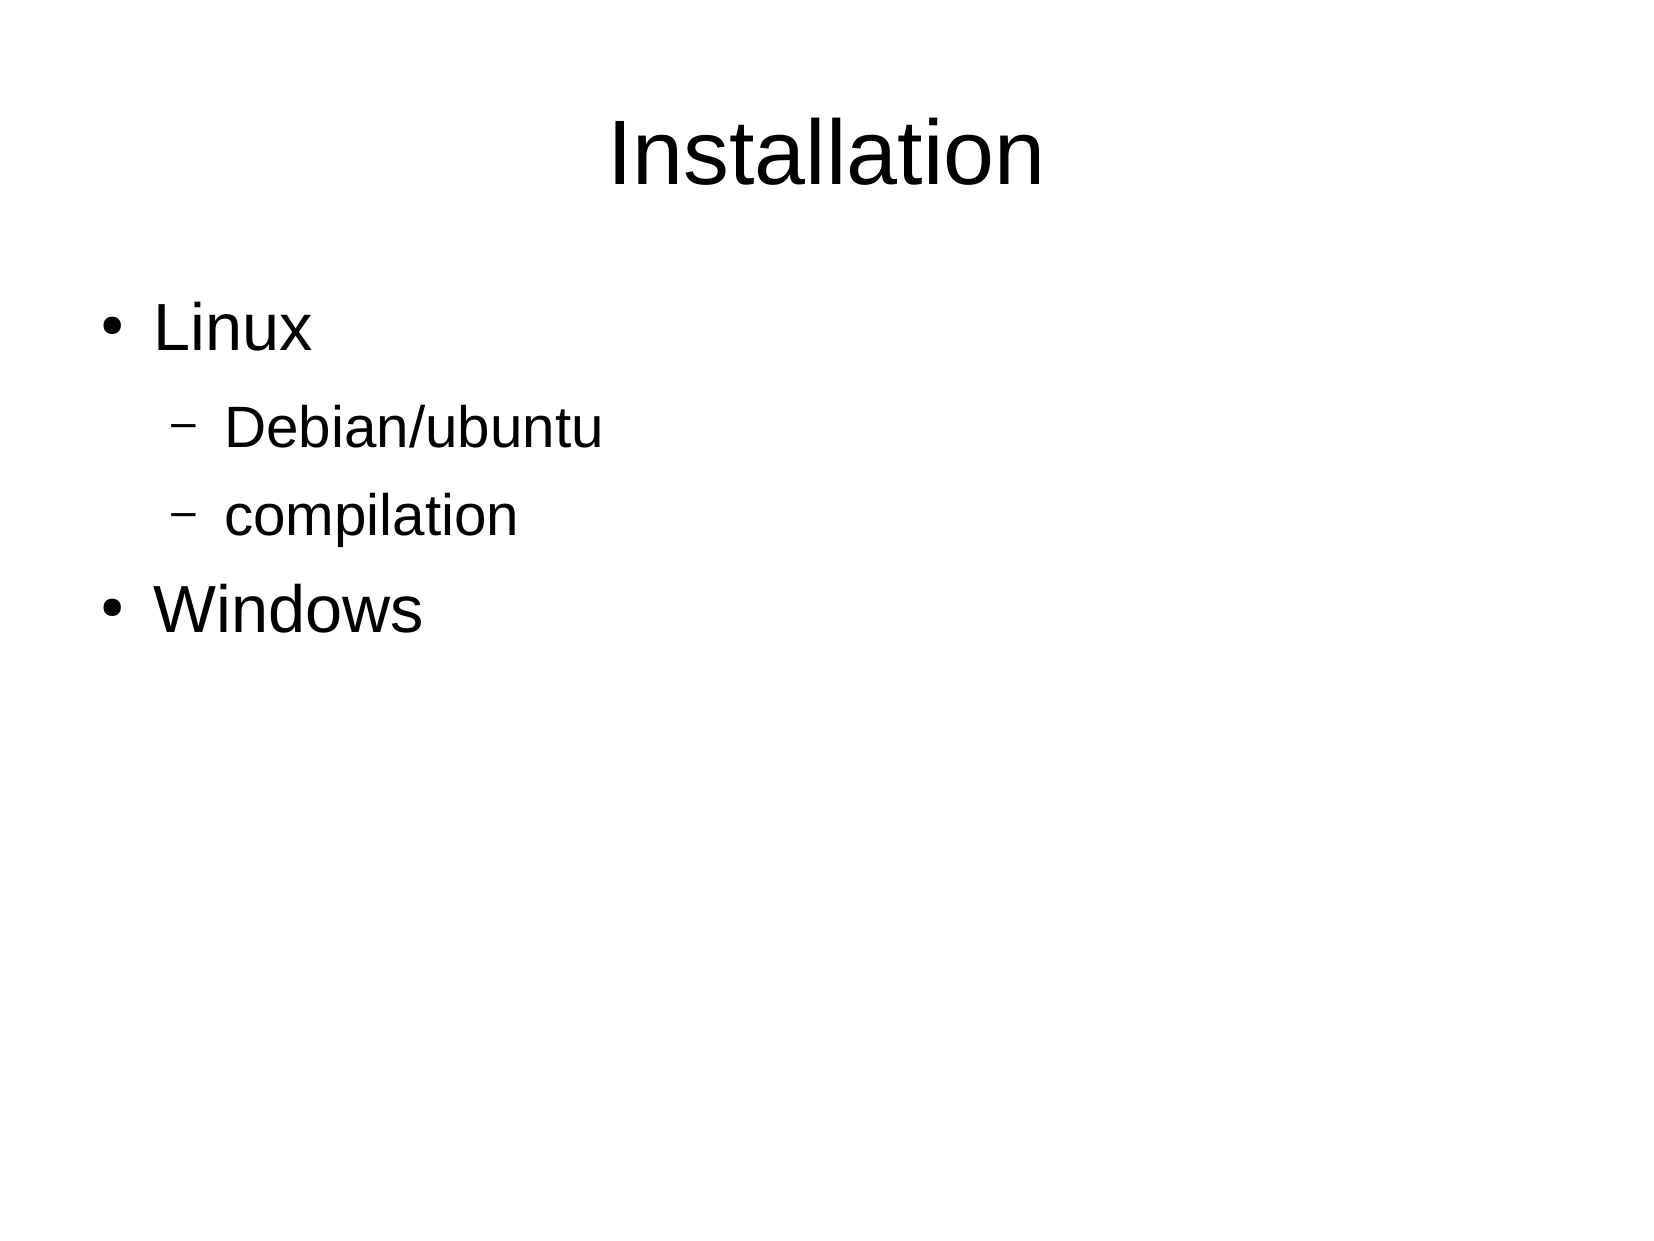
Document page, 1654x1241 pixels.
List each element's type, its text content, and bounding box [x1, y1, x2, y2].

title Installation [82, 49, 1571, 257]
list Linux Debian/ubuntu compilation Windows [82, 290, 1538, 1010]
